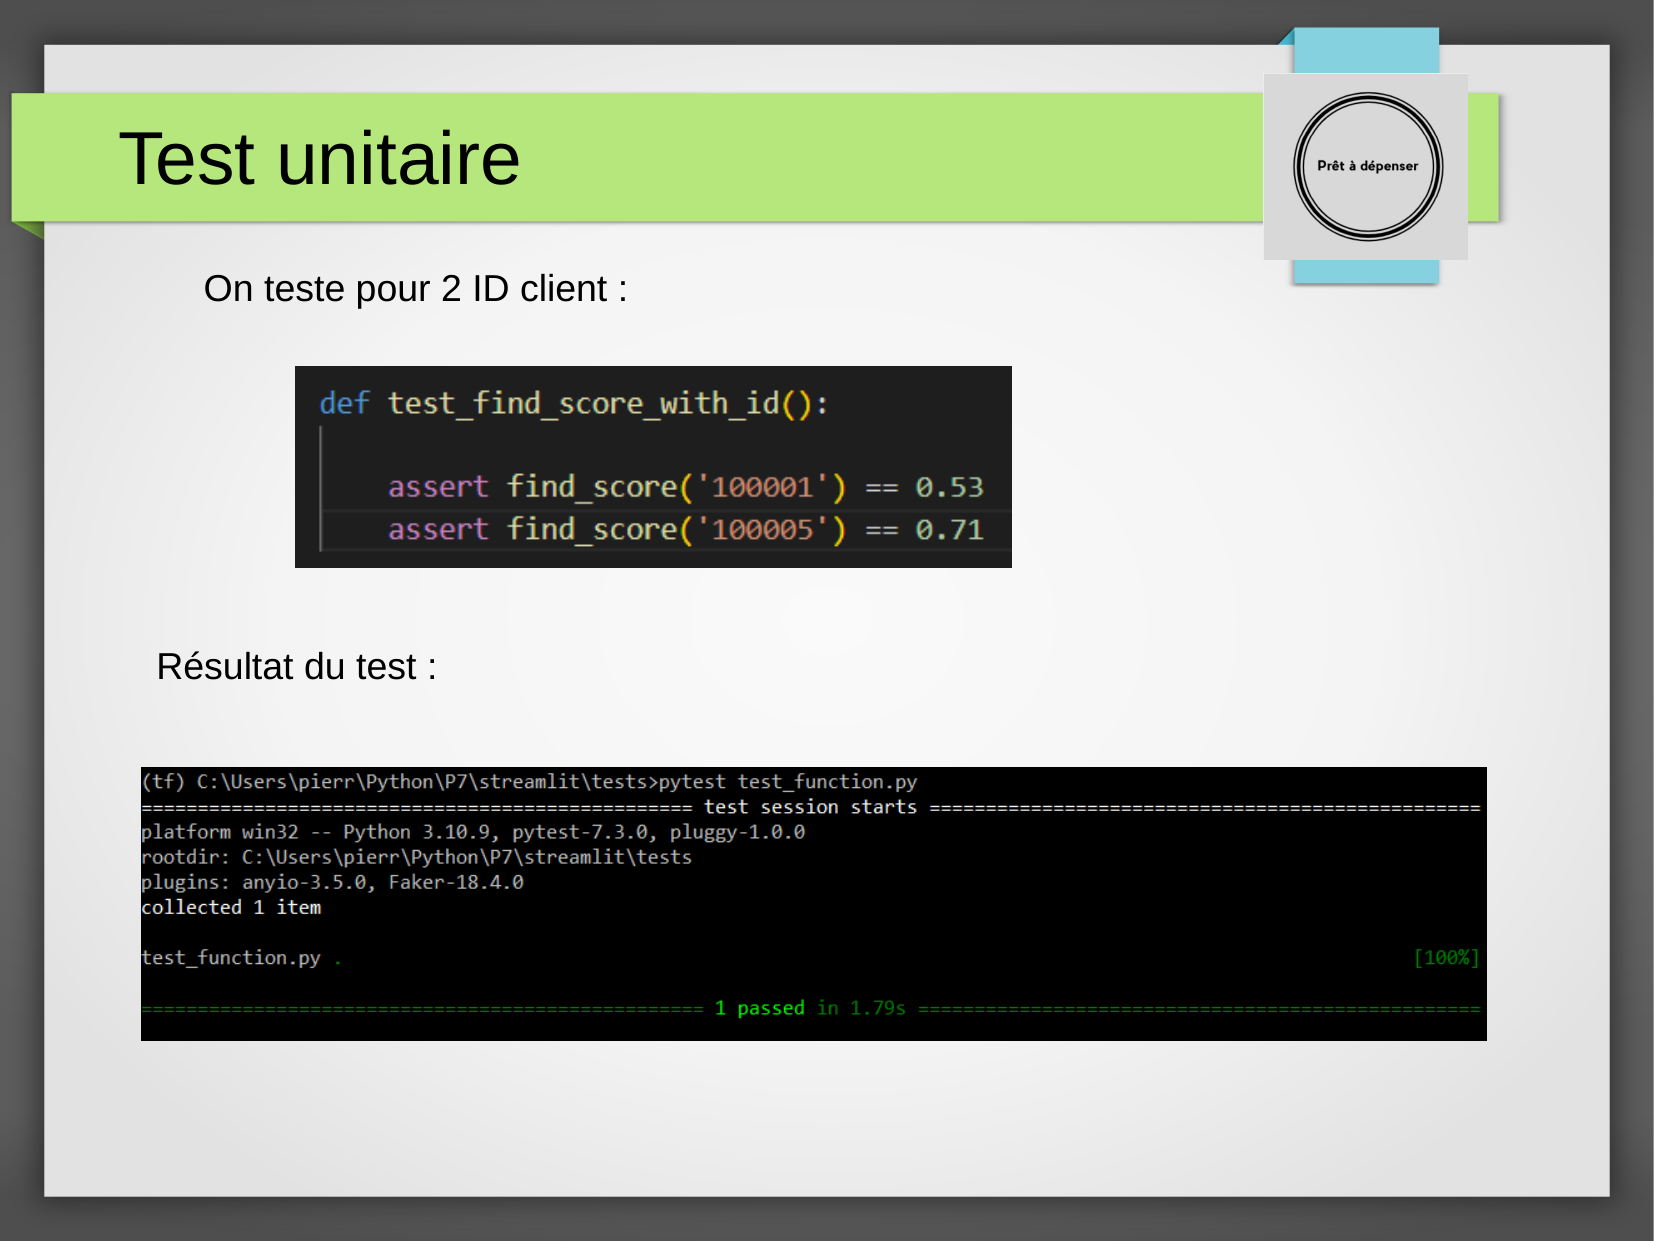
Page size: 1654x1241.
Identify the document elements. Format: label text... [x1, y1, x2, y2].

text_box Résultat du test : [141, 637, 910, 695]
picture [0, 0, 1654, 1241]
title Test unitaire [118, 116, 1263, 201]
text_box On teste pour 2 ID client : [188, 259, 1229, 317]
